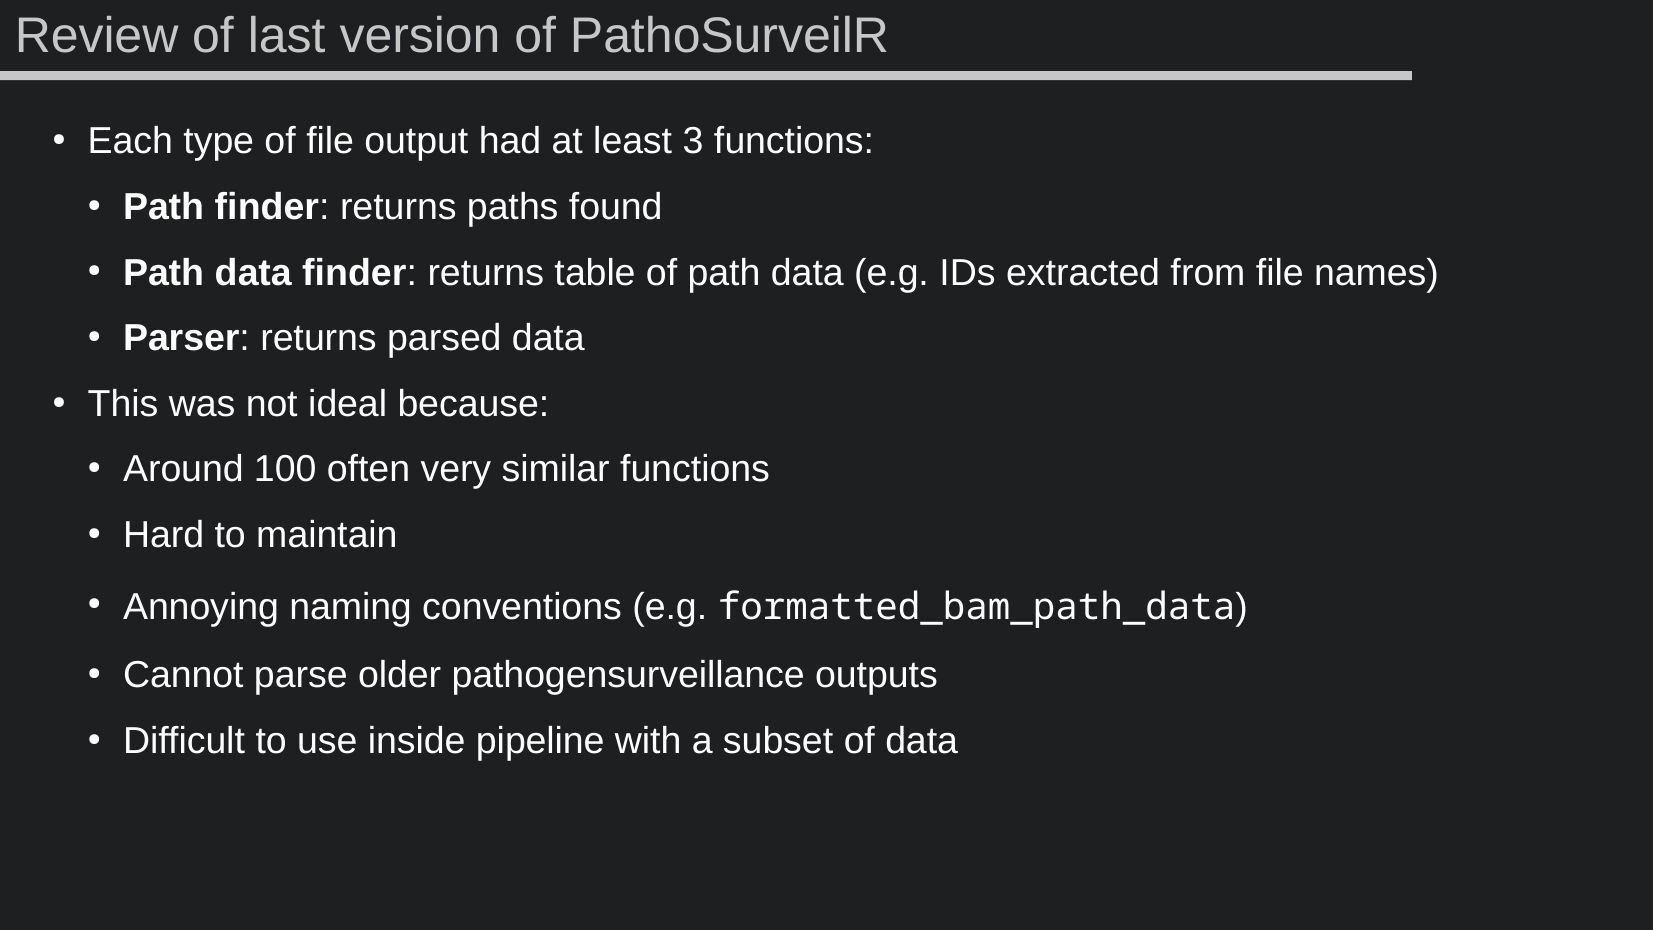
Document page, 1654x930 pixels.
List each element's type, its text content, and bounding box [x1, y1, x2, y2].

text_box Review of last version of PathoSurveilR [0, 0, 1651, 76]
text_box [0, 76, 1412, 81]
text_box Each type of file output had at least 3 functions: Path finder: returns paths found Path data finder: returns table of path data (e.g. IDs extracted from file names) Parser: returns parsed data This was not ideal because: Around 100 often very similar functions Hard to maintain Annoying naming conventions (e.g. formatted_bam_path_data) Cannot parse older pathogensurveillance outputs Difficult to use inside pipeline with a subset of data [37, 112, 1576, 863]
